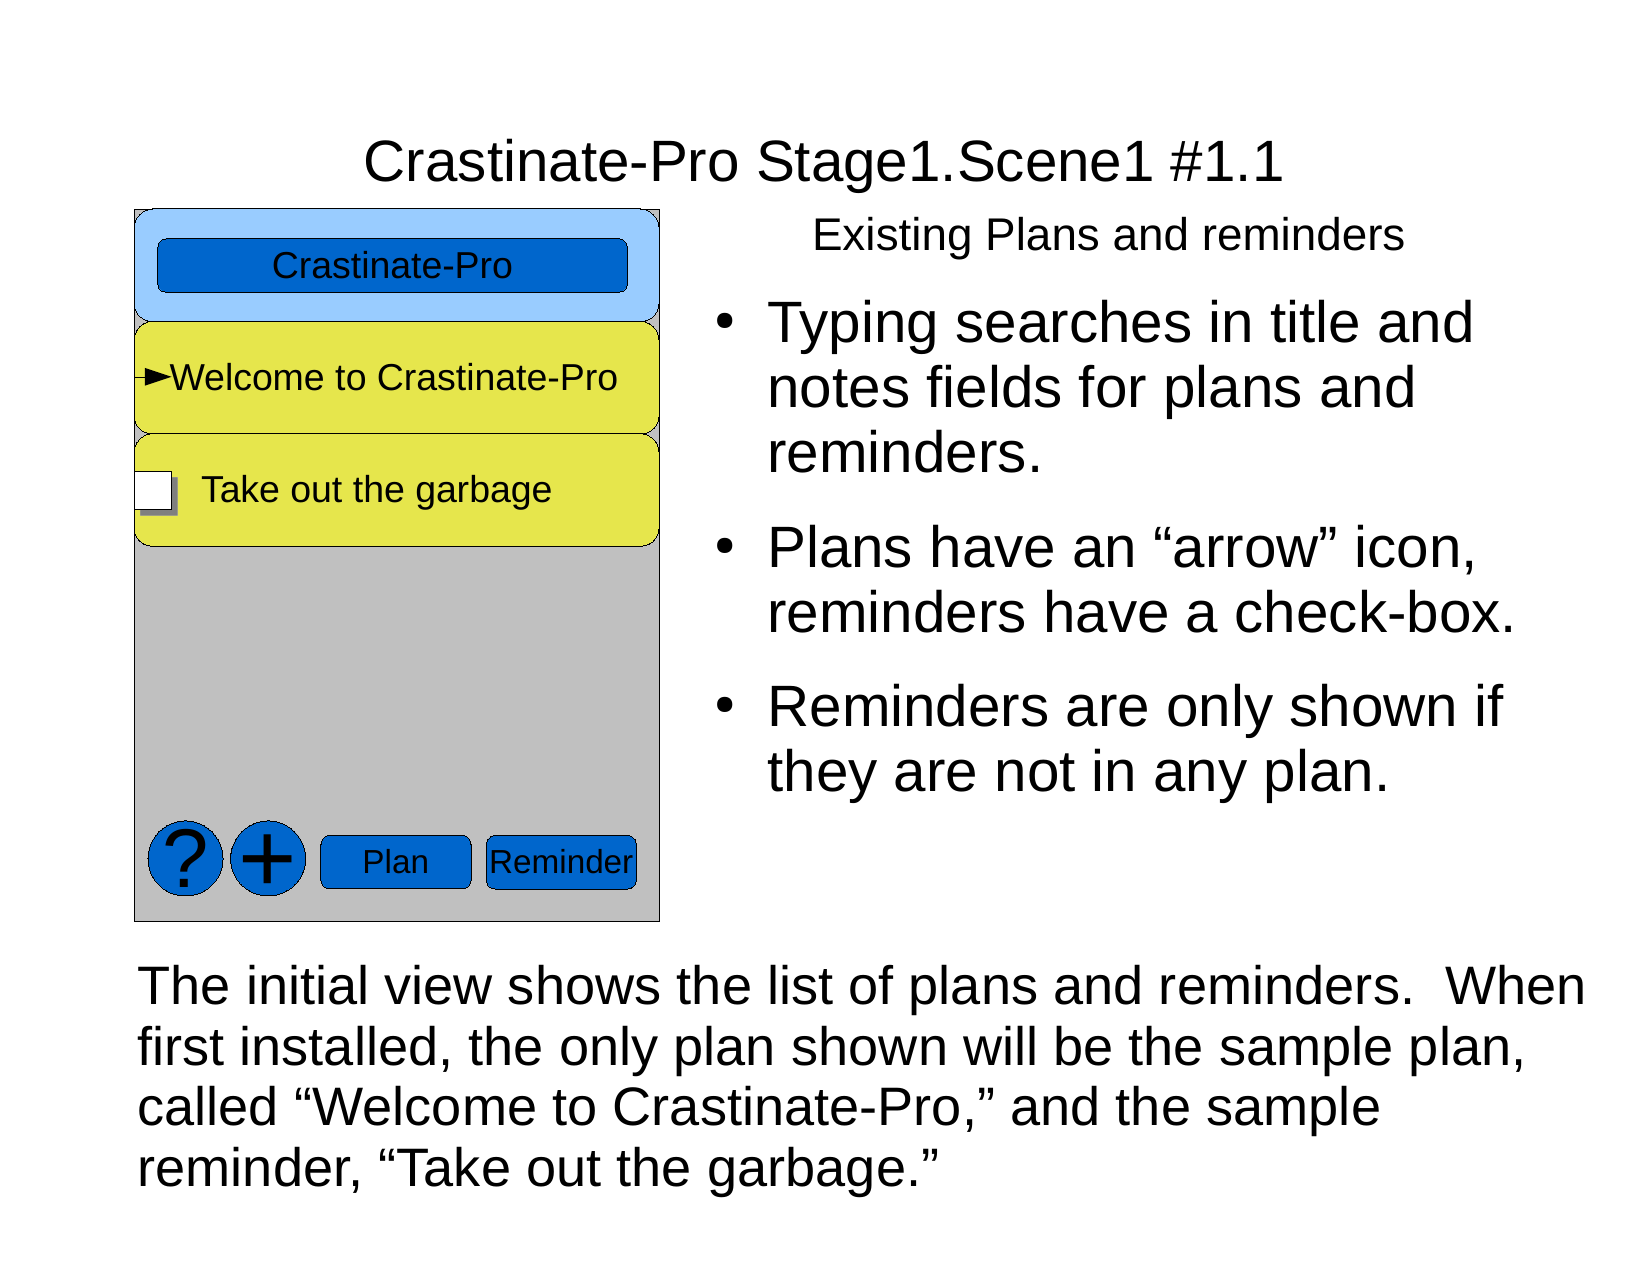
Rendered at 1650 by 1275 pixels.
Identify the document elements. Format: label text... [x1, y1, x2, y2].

text_box [134, 471, 172, 510]
text_box The initial view shows the list of plans and reminders. When first installed, the only plan shown will be the sample plan, called “Welcome to Crastinate-Pro,” and the sample reminder, “Take out the garbage.” [66, 955, 1591, 1208]
text_box Take out the garbage [134, 433, 660, 547]
title Crastinate-Pro Stage1.Scene1 #1.1 [135, 112, 1515, 210]
text_box + [230, 820, 306, 896]
text_box [134, 421, 147, 446]
text_box Crastinate-Pro [157, 238, 628, 293]
text_box [134, 529, 660, 922]
text_box Welcome to Crastinate-Pro [134, 321, 660, 434]
text_box Plan [320, 835, 472, 889]
text_box [134, 208, 660, 339]
text_box [647, 417, 660, 451]
text_box Reminder [486, 835, 637, 890]
text_box ? [147, 820, 224, 896]
list Existing Plans and reminders Typing searches in title and notes fields for plans and reminders. Plans have an “arrow” icon, reminders have a check-box. Reminders are only shown if they are not in any plan. [696, 209, 1522, 922]
